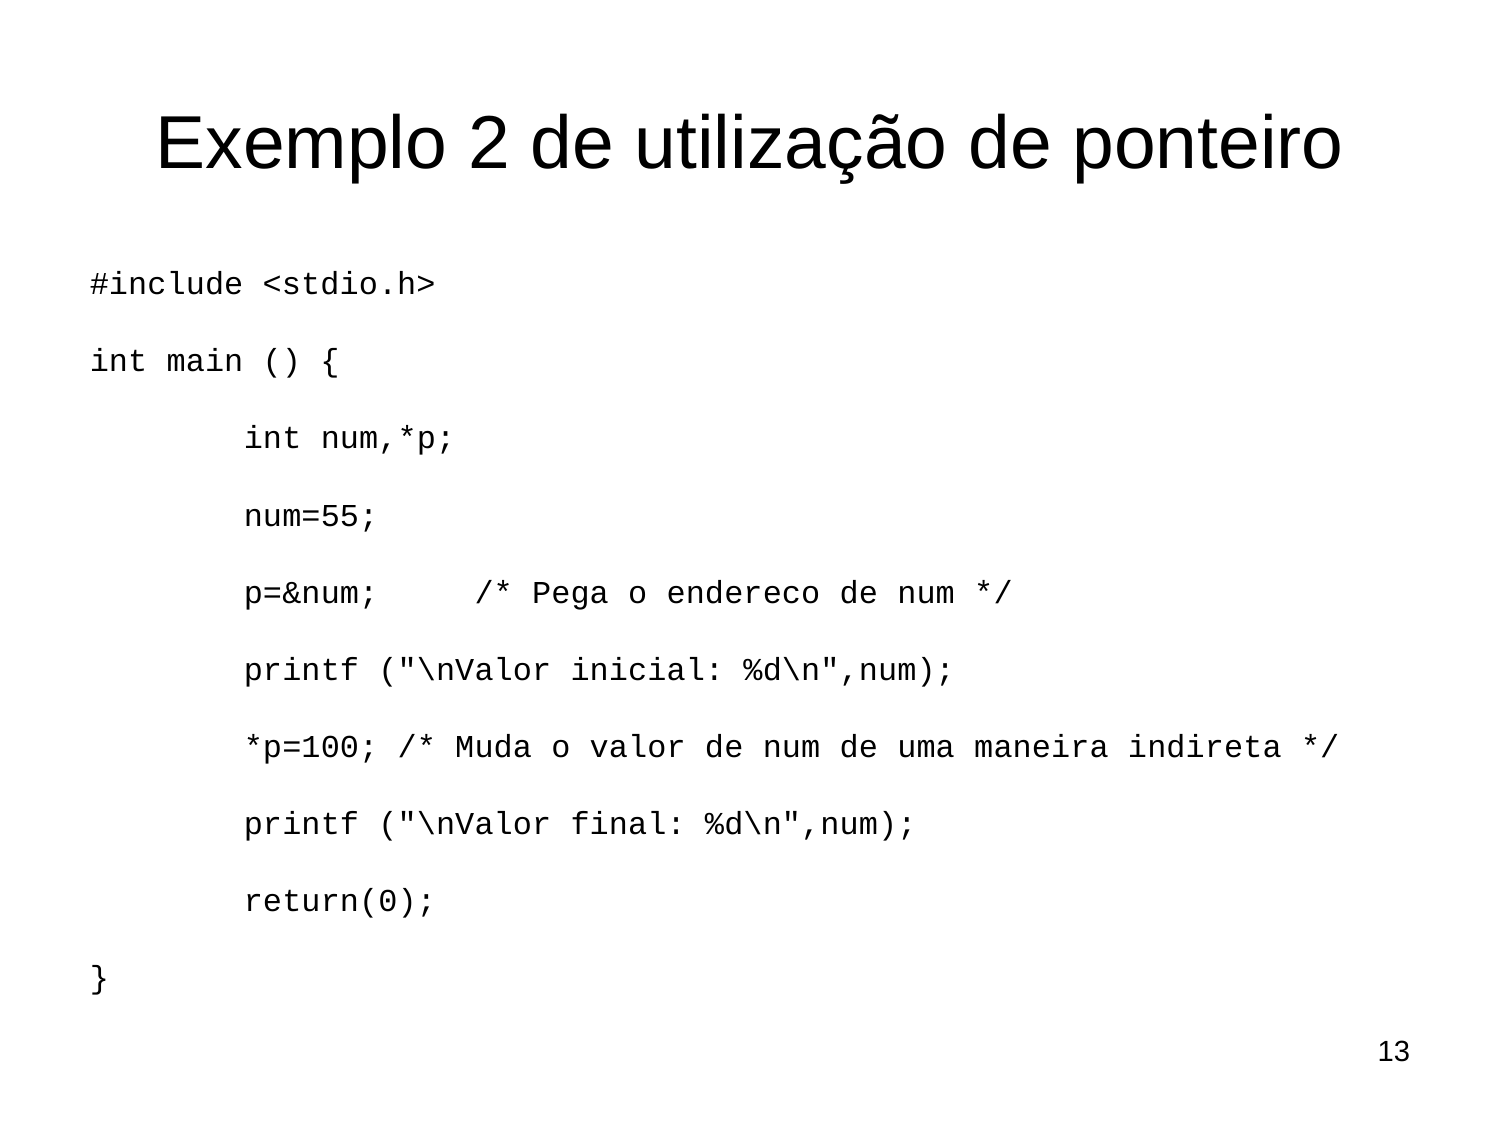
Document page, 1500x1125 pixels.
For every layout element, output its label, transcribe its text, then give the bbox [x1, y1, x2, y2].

title Exemplo 2 de utilização de ponteiro [75, 45, 1426, 233]
list #include <stdio.h> int main () { int num,*p; num=55; p=&num; /* Pega o endereco de num */ printf ("\nValor inicial: %d\n",num); *p=100; /* Muda o valor de num de uma maneira indireta */ printf ("\nValor final: %d\n",num); return(0); } [75, 262, 1426, 1005]
